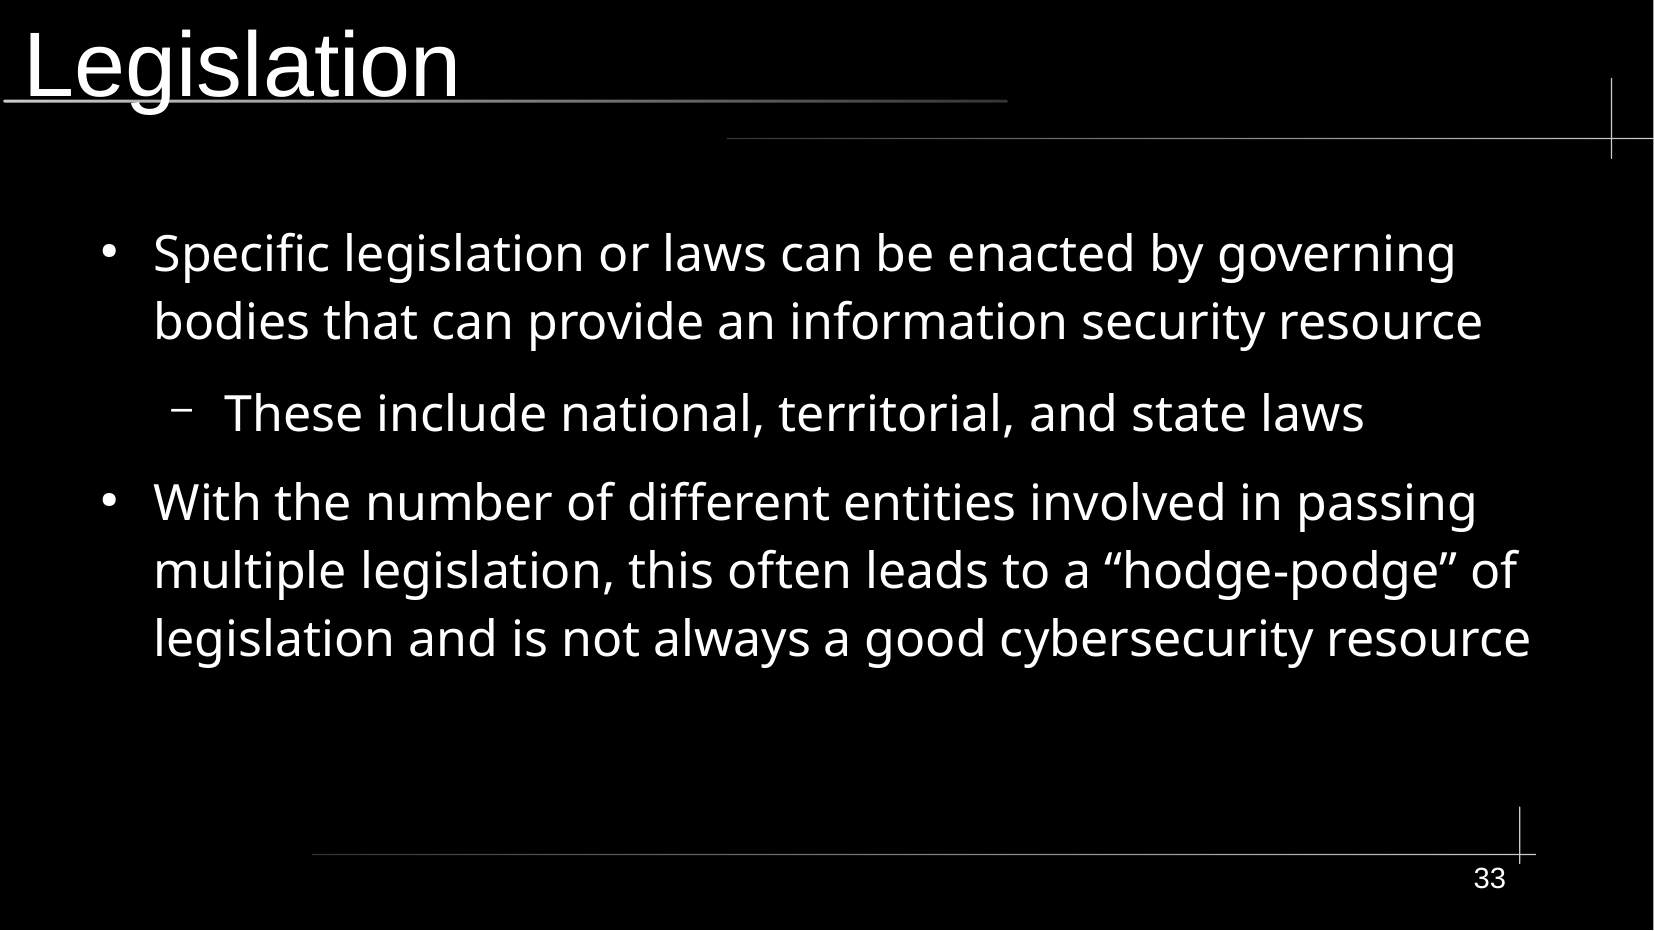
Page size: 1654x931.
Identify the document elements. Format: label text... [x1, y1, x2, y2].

list Specific legislation or laws can be enacted by governing bodies that can provide an information security resource These include national, territorial, and state laws With the number of different entities involved in passing multiple legislation, this often leads to a “hodge-podge” of legislation and is not always a good cybersecurity resource [82, 217, 1571, 758]
title Legislation [23, 11, 1589, 119]
